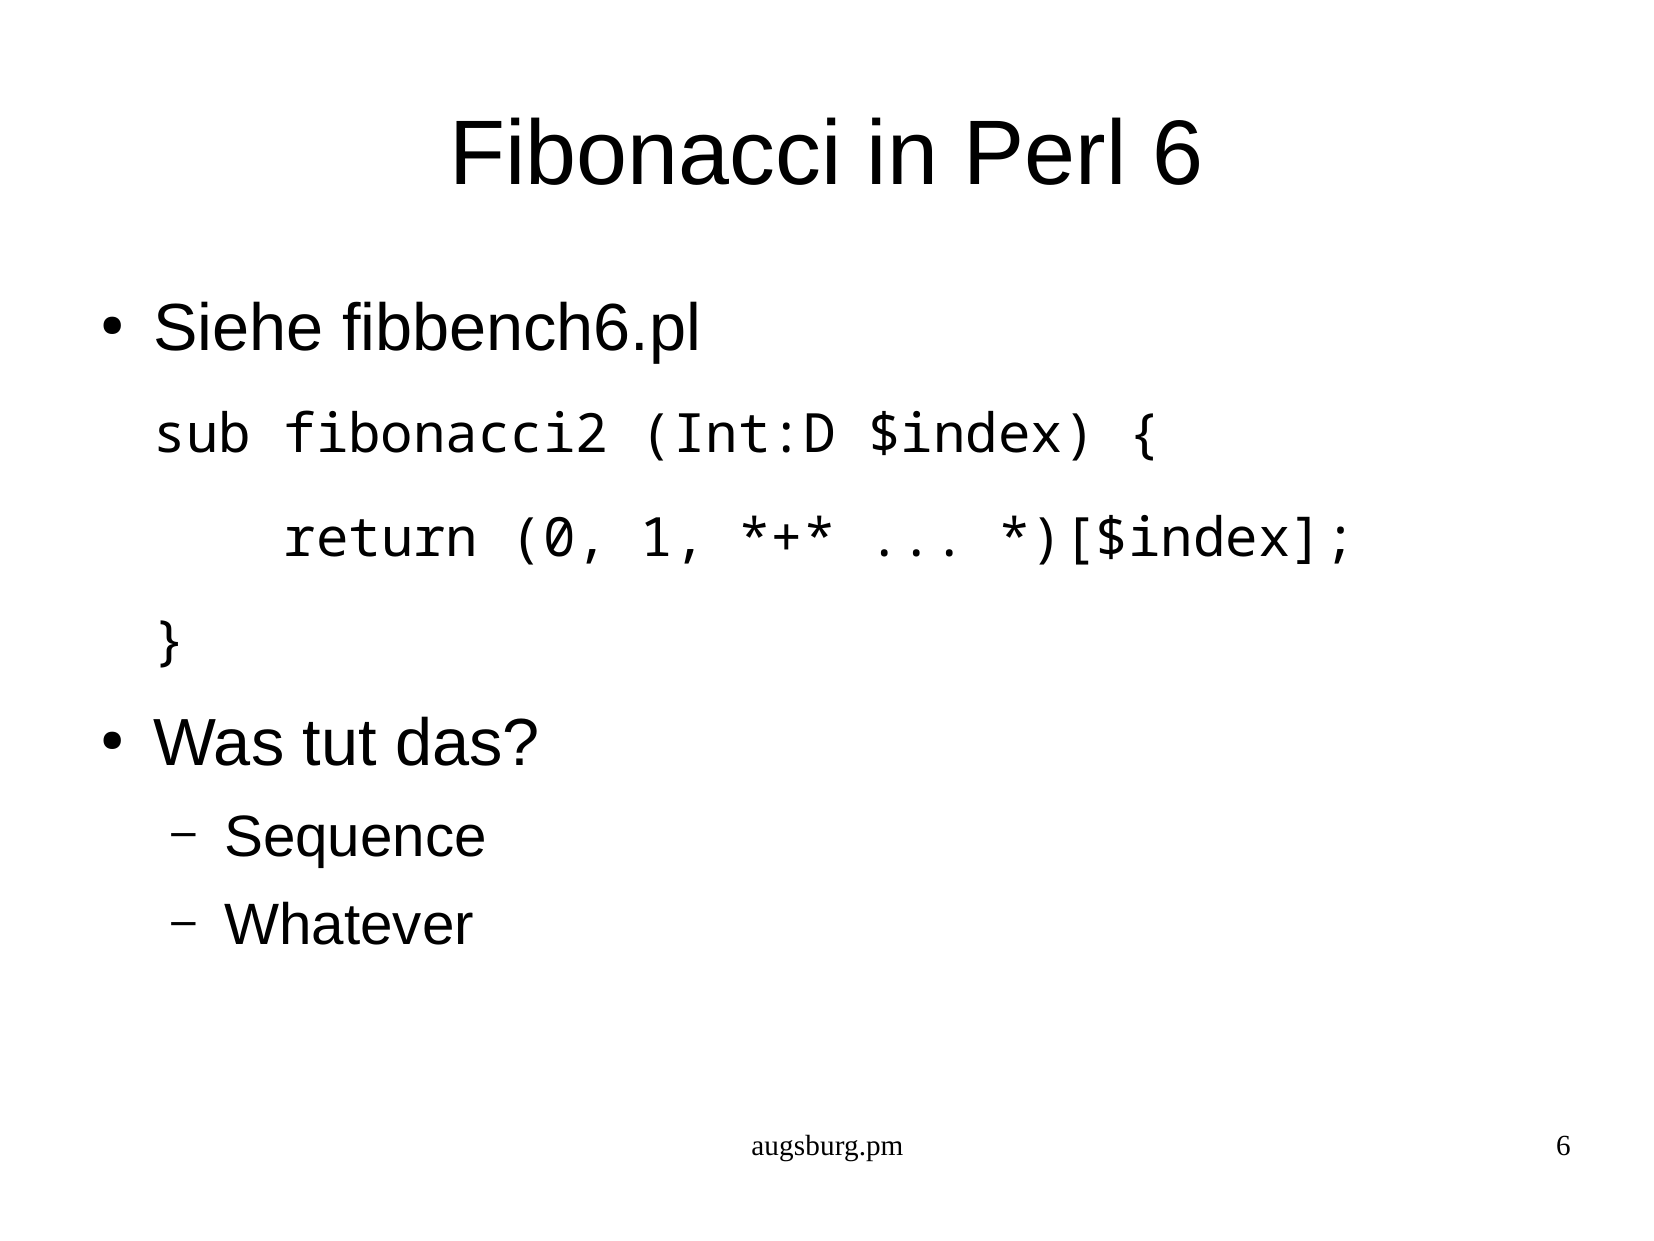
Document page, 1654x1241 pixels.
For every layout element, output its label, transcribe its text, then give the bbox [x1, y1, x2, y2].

list Siehe fibbench6.pl sub fibonacci2 (Int:D $index) { return (0, 1, *+* ... *)[$index]; } Was tut das? Sequence Whatever [82, 290, 1571, 1010]
title Fibonacci in Perl 6 [82, 49, 1571, 257]
